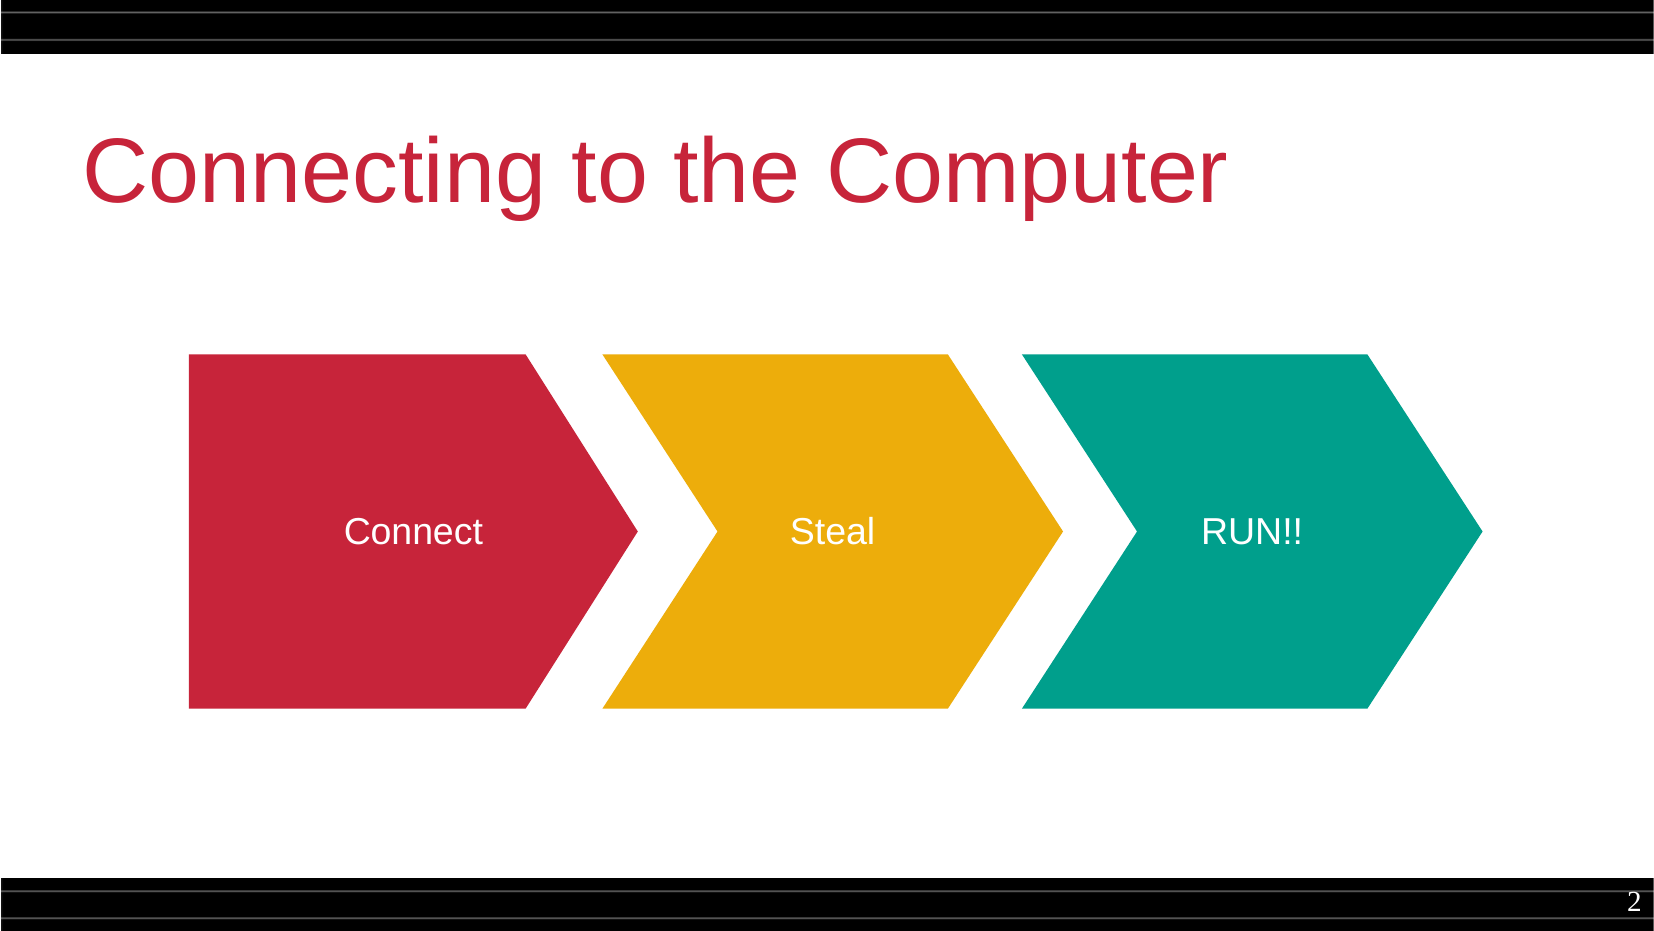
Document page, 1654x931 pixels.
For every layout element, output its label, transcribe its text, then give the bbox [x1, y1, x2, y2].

picture [1, 878, 1654, 931]
text_box Connect [188, 354, 638, 709]
picture [1, 0, 1654, 54]
text_box RUN!! [1021, 354, 1483, 709]
text_box Steal [602, 354, 1064, 709]
title Connecting to the Computer [82, 92, 1571, 249]
